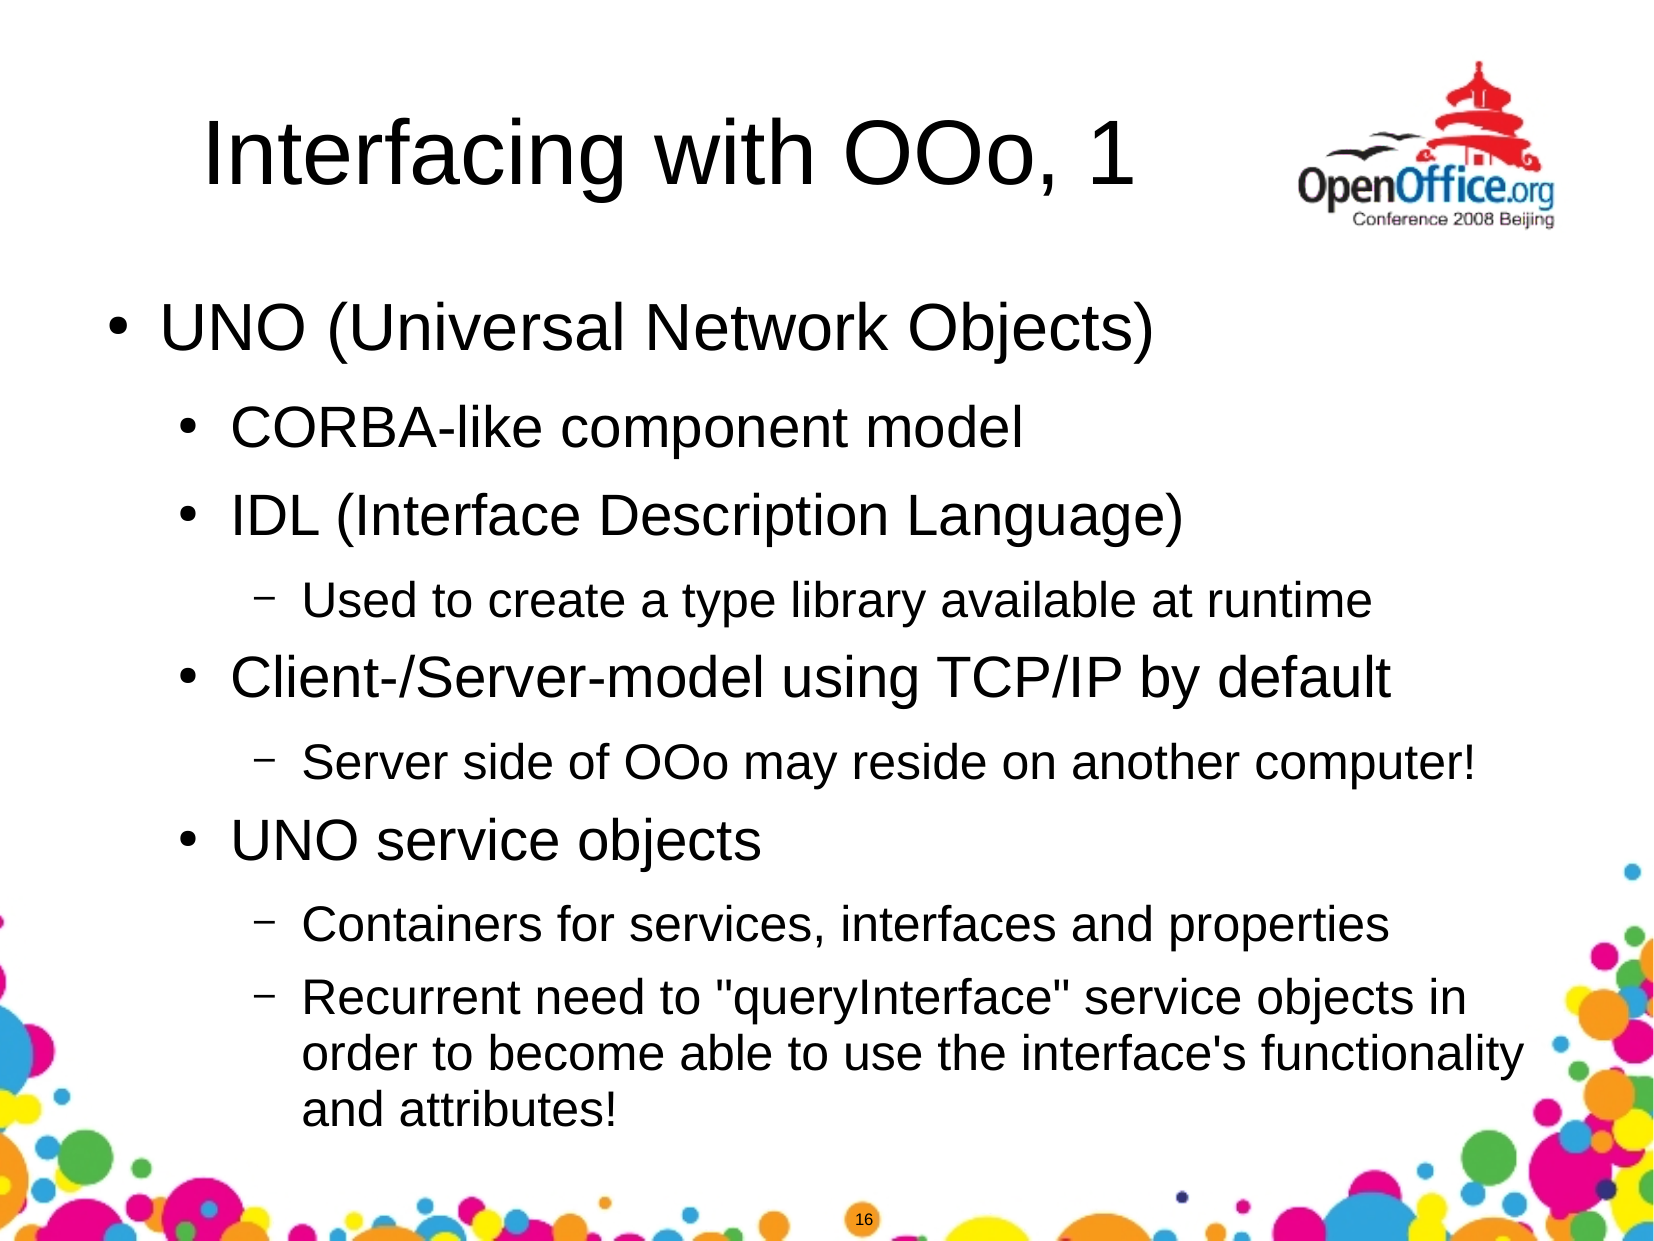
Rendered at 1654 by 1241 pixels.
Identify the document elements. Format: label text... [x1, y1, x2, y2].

picture [1285, 51, 1569, 250]
list UNO (Universal Network Objects) CORBA-like component model IDL (Interface Description Language) Used to create a type library available at runtime Client-/Server-model using TCP/IP by default Server side of OOo may reside on another computer! UNO service objects Containers for services, interfaces and properties Recurrent need to "queryInterface" service objects in order to become able to use the interface's functionality and attributes! [88, 290, 1577, 1136]
picture [0, 810, 1654, 1241]
title Interfacing with OOo, 1 [82, 56, 1258, 250]
